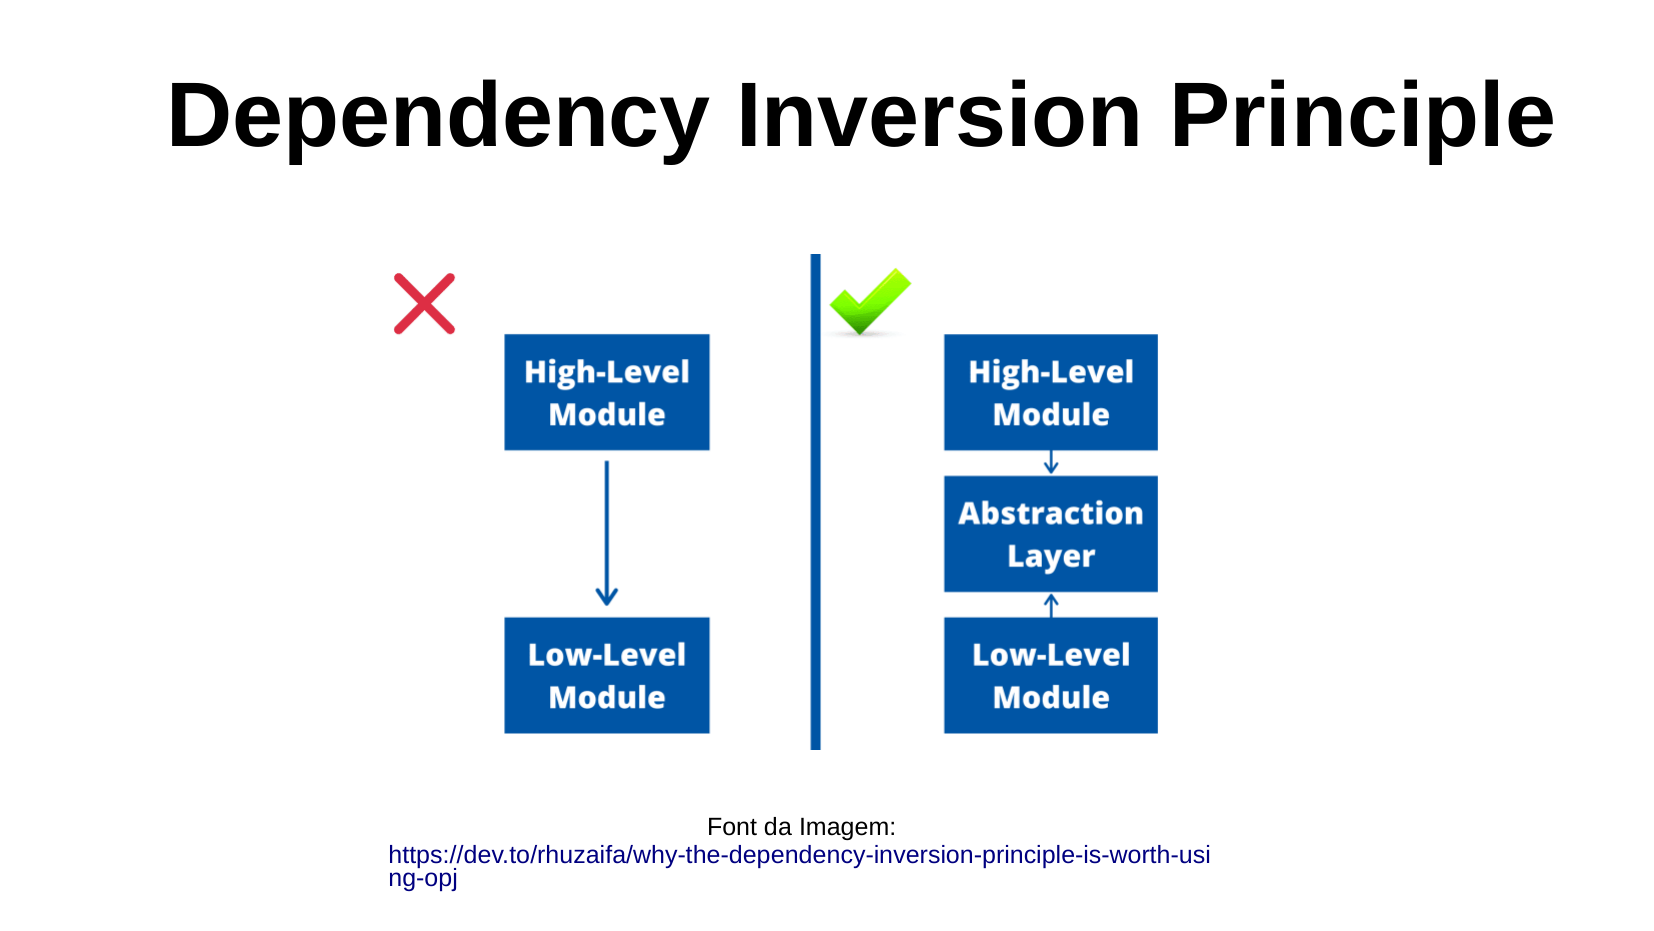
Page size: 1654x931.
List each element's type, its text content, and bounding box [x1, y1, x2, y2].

picture [375, 254, 1256, 751]
title Dependency Inversion Principle [82, 37, 1571, 193]
text_box Font da Imagem: https://dev.to/rhuzaifa/why-the-dependency-inversion-principle-is-worth-using-opj [373, 805, 1238, 895]
